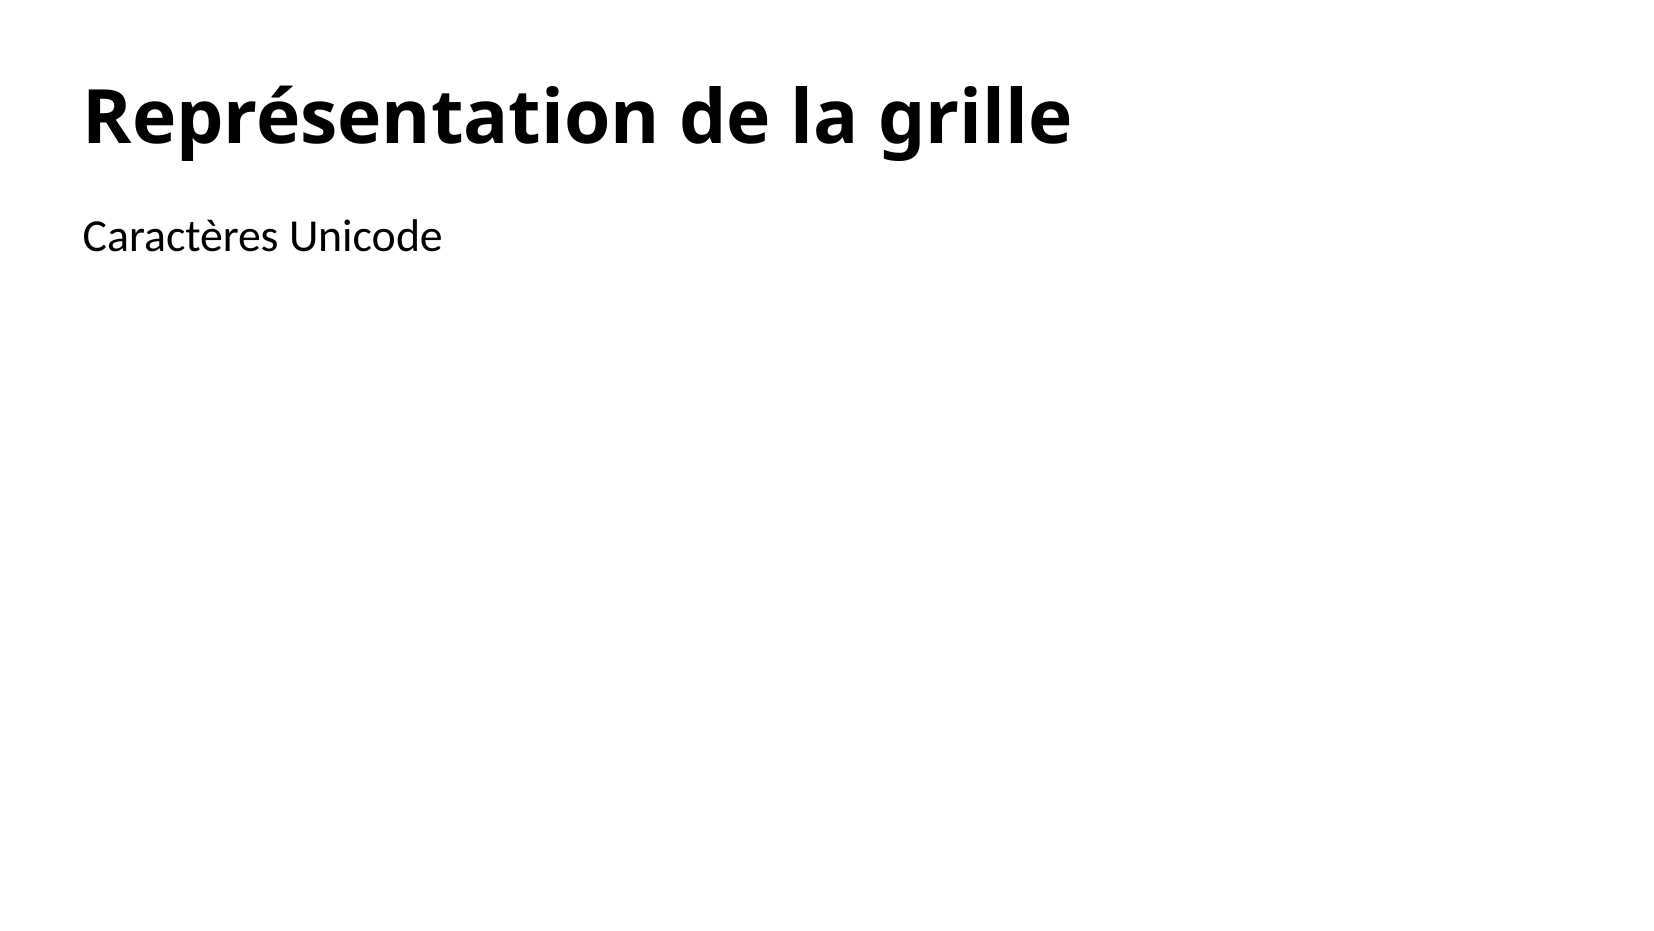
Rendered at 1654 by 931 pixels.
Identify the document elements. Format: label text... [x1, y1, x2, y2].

title Représentation de la grille [82, 37, 1571, 193]
subtitle Caractères Unicode [82, 217, 1571, 758]
